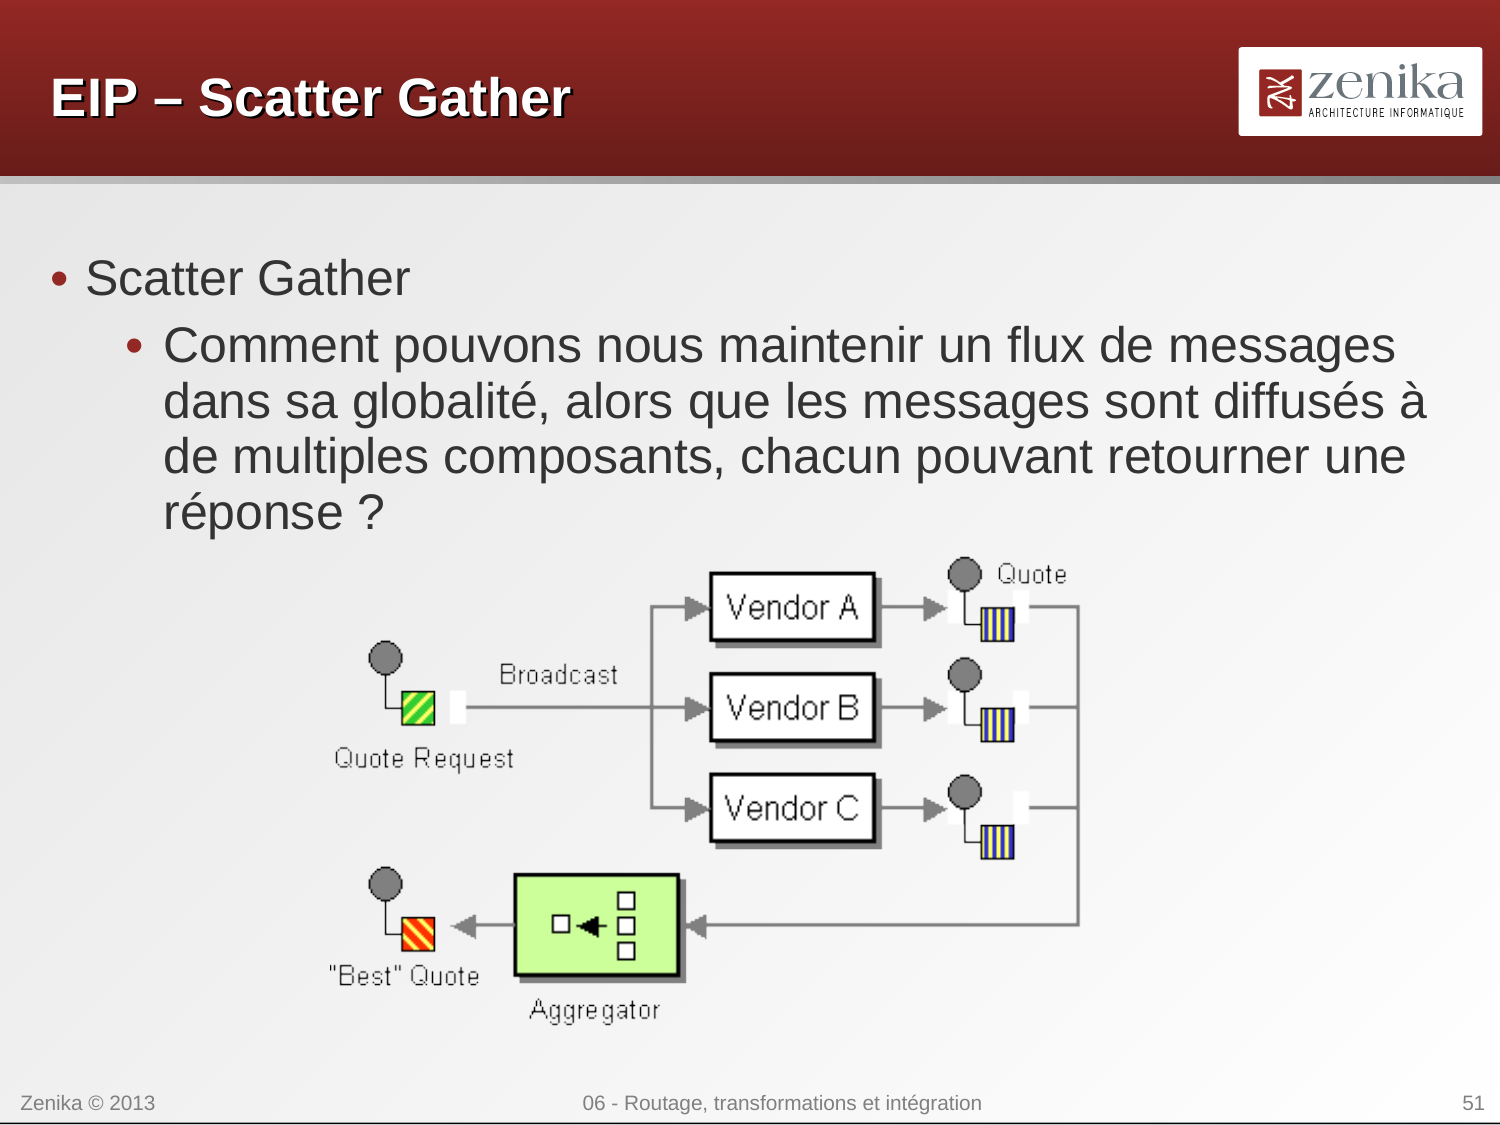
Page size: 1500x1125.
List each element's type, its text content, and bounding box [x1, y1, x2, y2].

list Scatter Gather Comment pouvons nous maintenir un flux de messages dans sa globalité, alors que les messages sont diffusés à de multiples composants, chacun pouvant retourner une réponse ? [50, 250, 1477, 1064]
title EIP – Scatter Gather [50, 22, 1206, 172]
picture [1257, 58, 1464, 125]
picture [330, 555, 1099, 1028]
